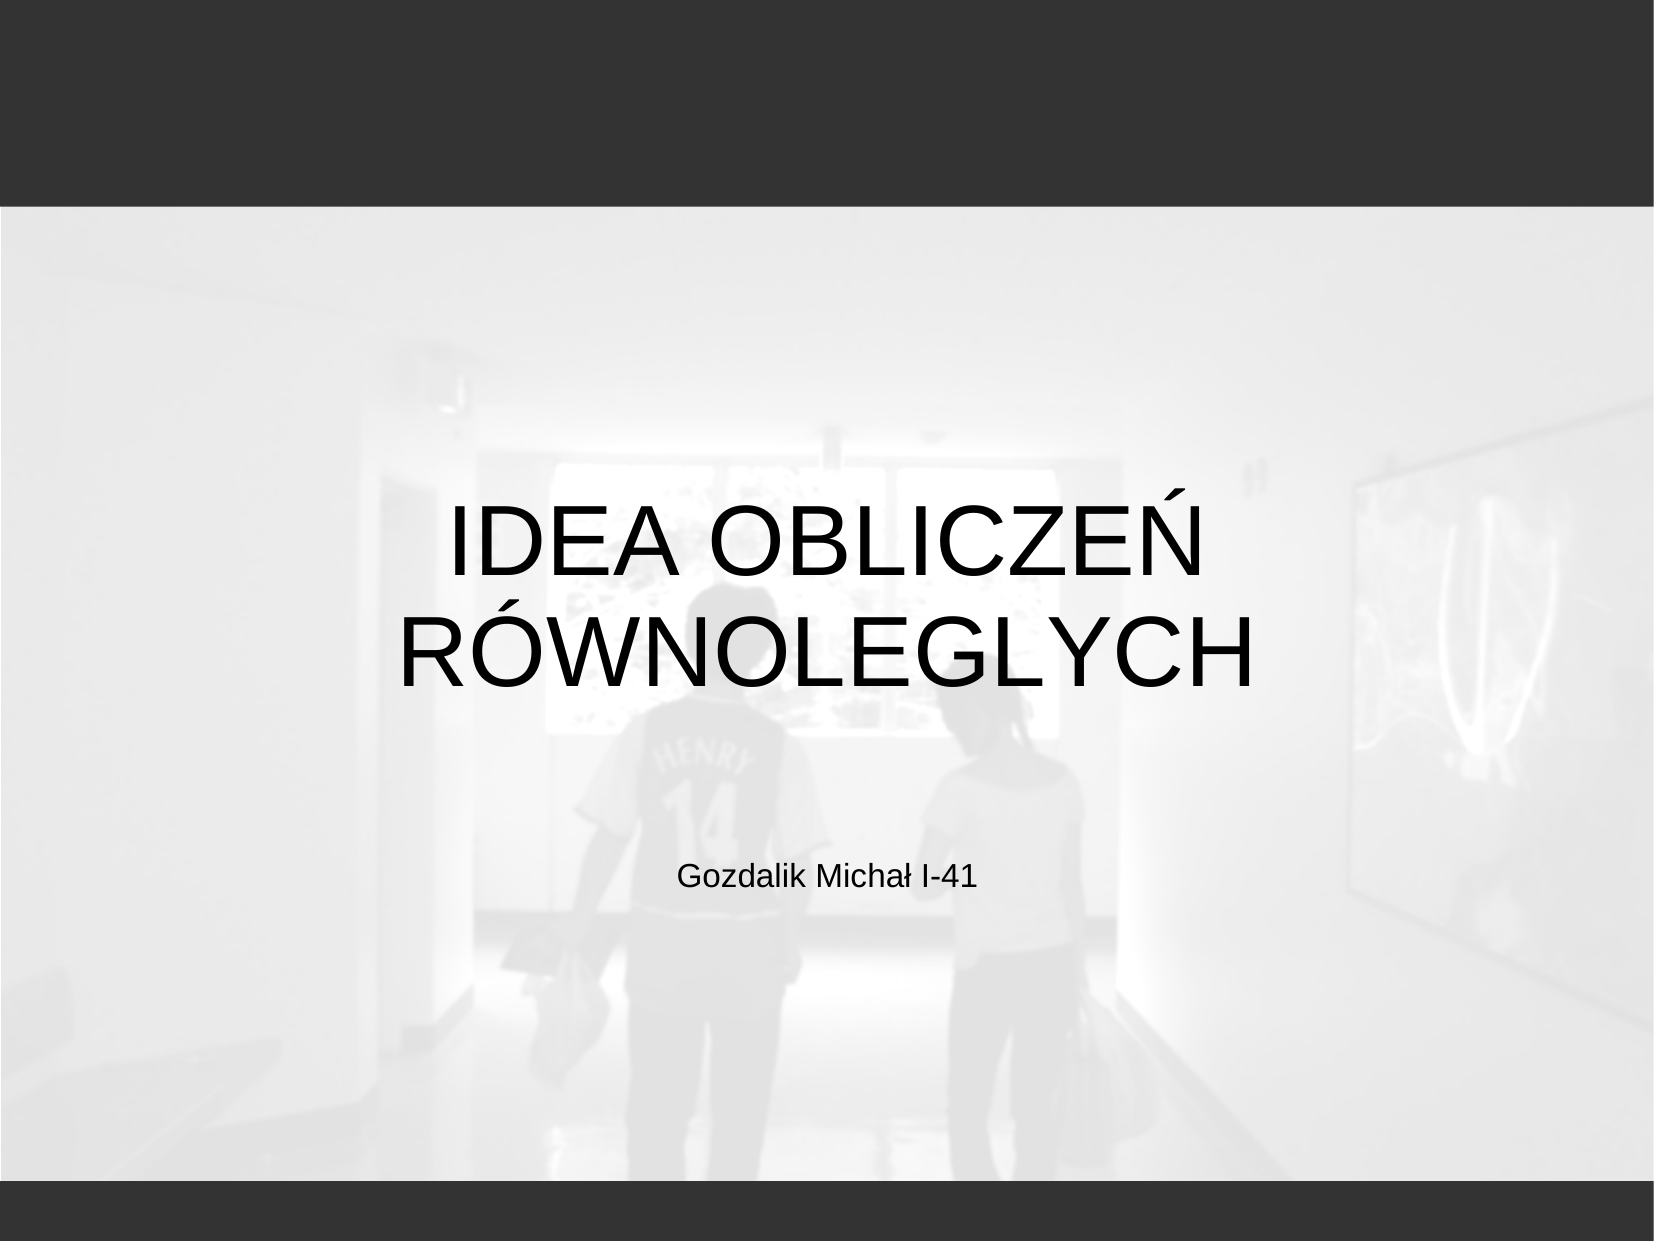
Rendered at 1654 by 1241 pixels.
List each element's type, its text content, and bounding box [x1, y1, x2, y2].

subtitle IDEA OBLICZEŃ RÓWNOLEGLYCH Gozdalik Michał I-41 [121, 253, 1534, 1127]
